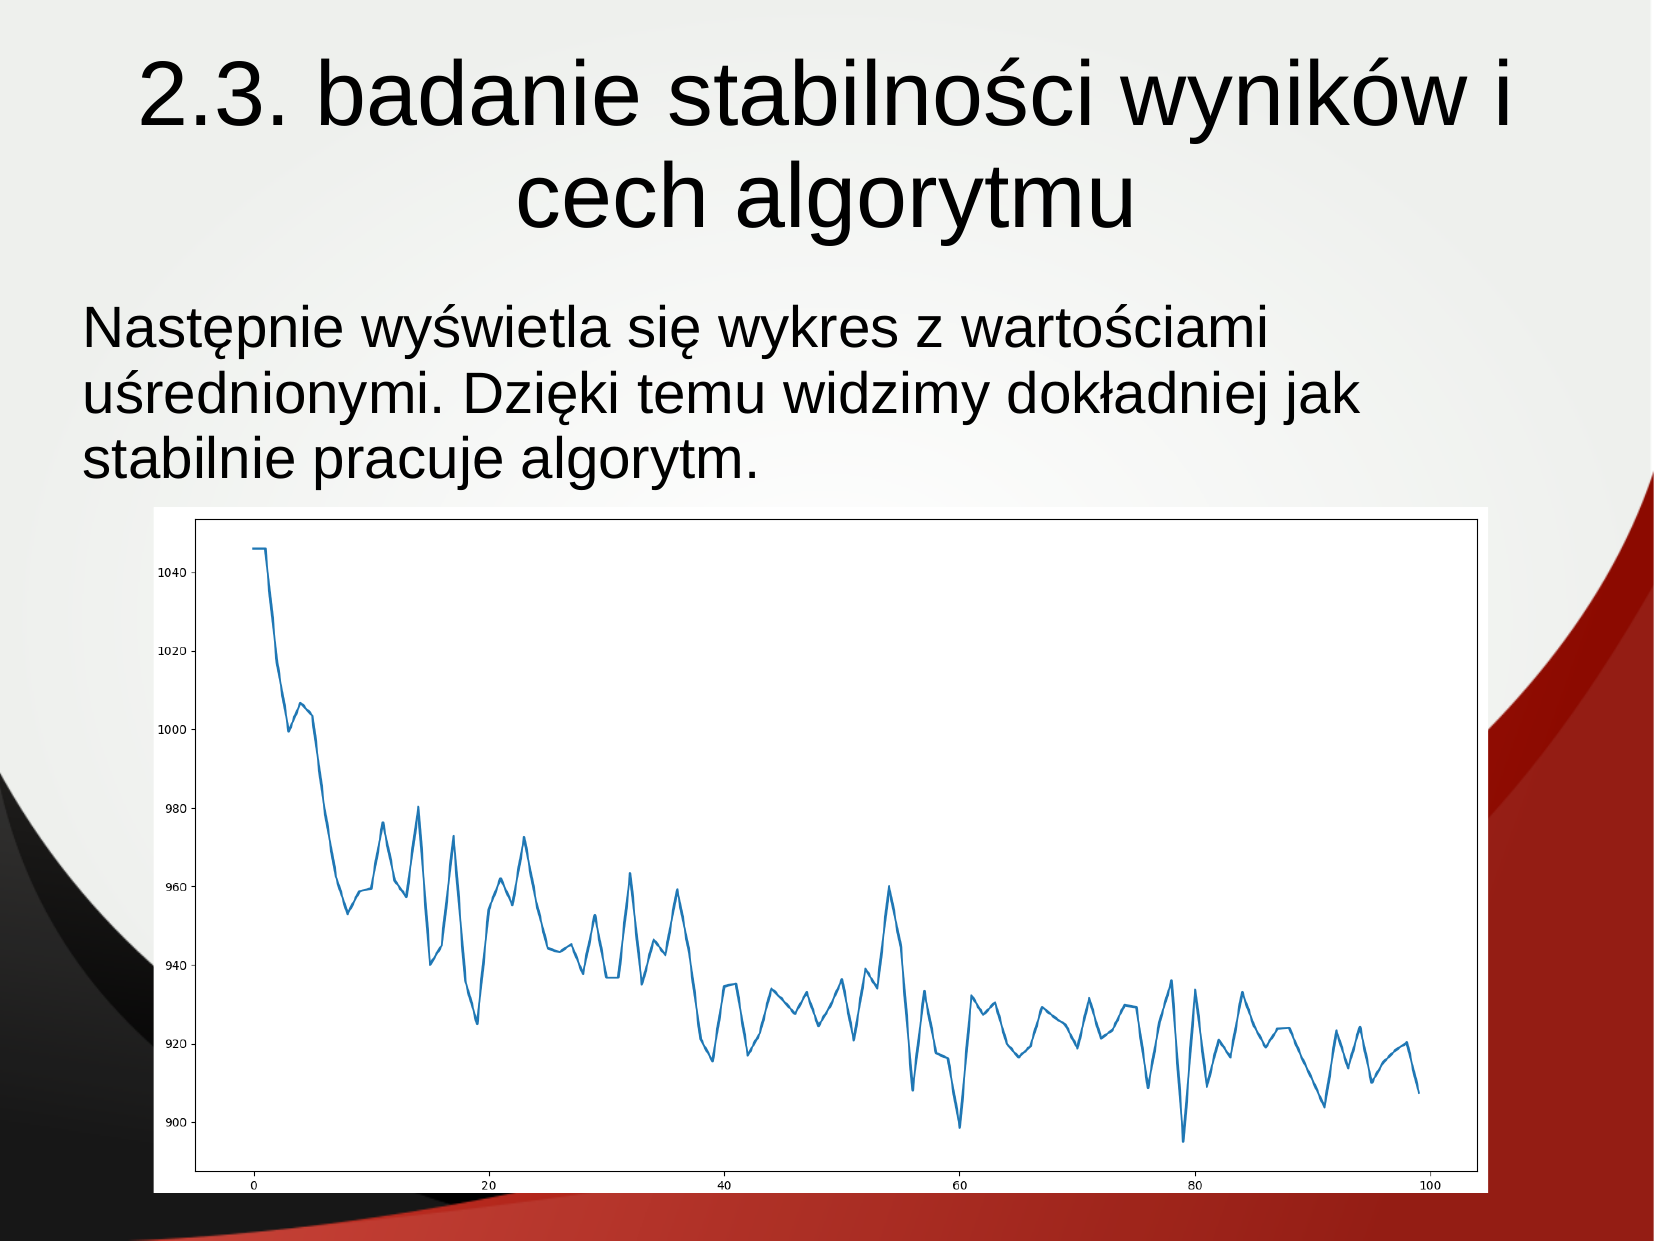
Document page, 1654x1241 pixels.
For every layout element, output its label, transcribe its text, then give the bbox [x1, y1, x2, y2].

picture [0, 0, 1654, 1241]
title 2.3. badanie stabilności wyników i cech algorytmu [82, 40, 1571, 249]
list Następnie wyświetla się wykres z wartościami uśrednionymi. Dzięki temu widzimy dokładniej jak stabilnie pracuje algorytm. [82, 295, 1583, 957]
